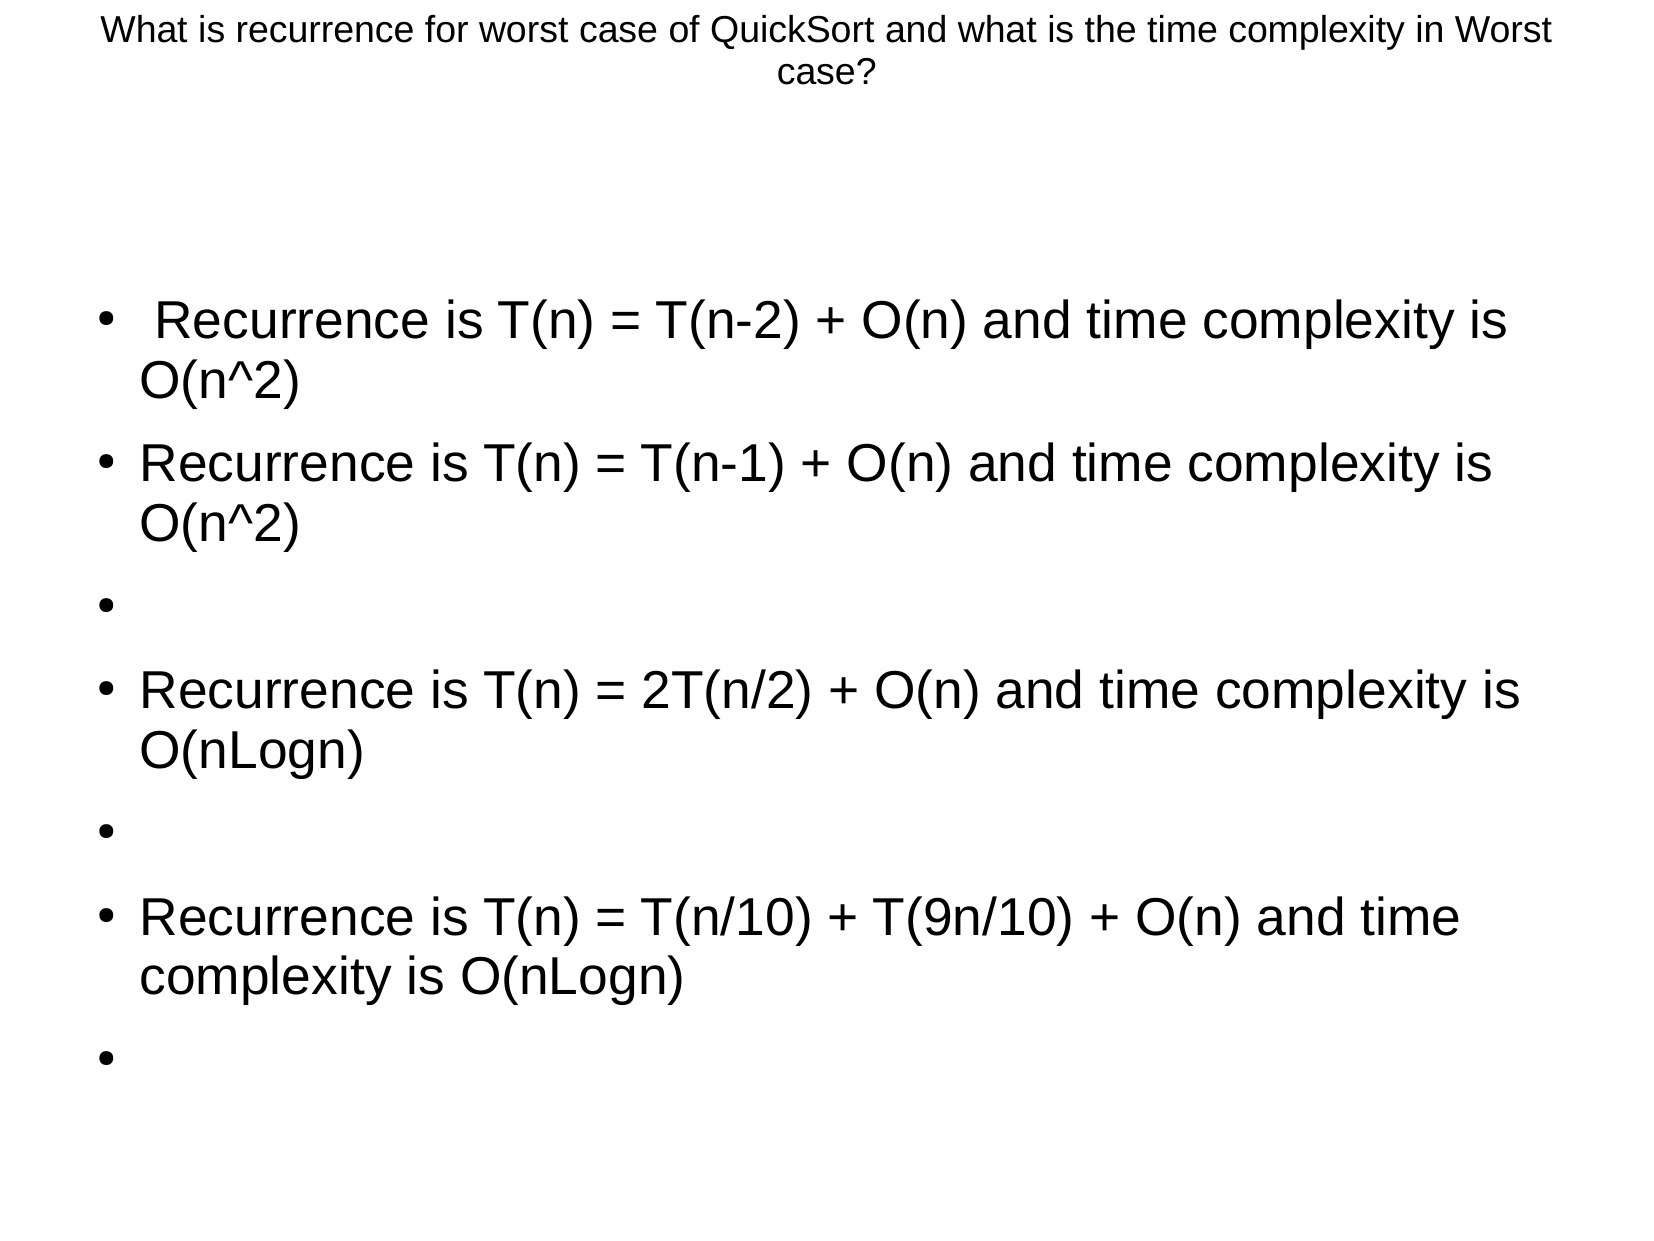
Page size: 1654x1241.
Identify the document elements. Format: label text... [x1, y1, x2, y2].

list Recurrence is T(n) = T(n-2) + O(n) and time complexity is O(n^2) Recurrence is T(n) = T(n-1) + O(n) and time complexity is O(n^2) Recurrence is T(n) = 2T(n/2) + O(n) and time complexity is O(nLogn) Recurrence is T(n) = T(n/10) + T(9n/10) + O(n) and time complexity is O(nLogn) [82, 290, 1571, 1010]
title What is recurrence for worst case of QuickSort and what is the time complexity in Worst case? [82, 8, 1571, 290]
